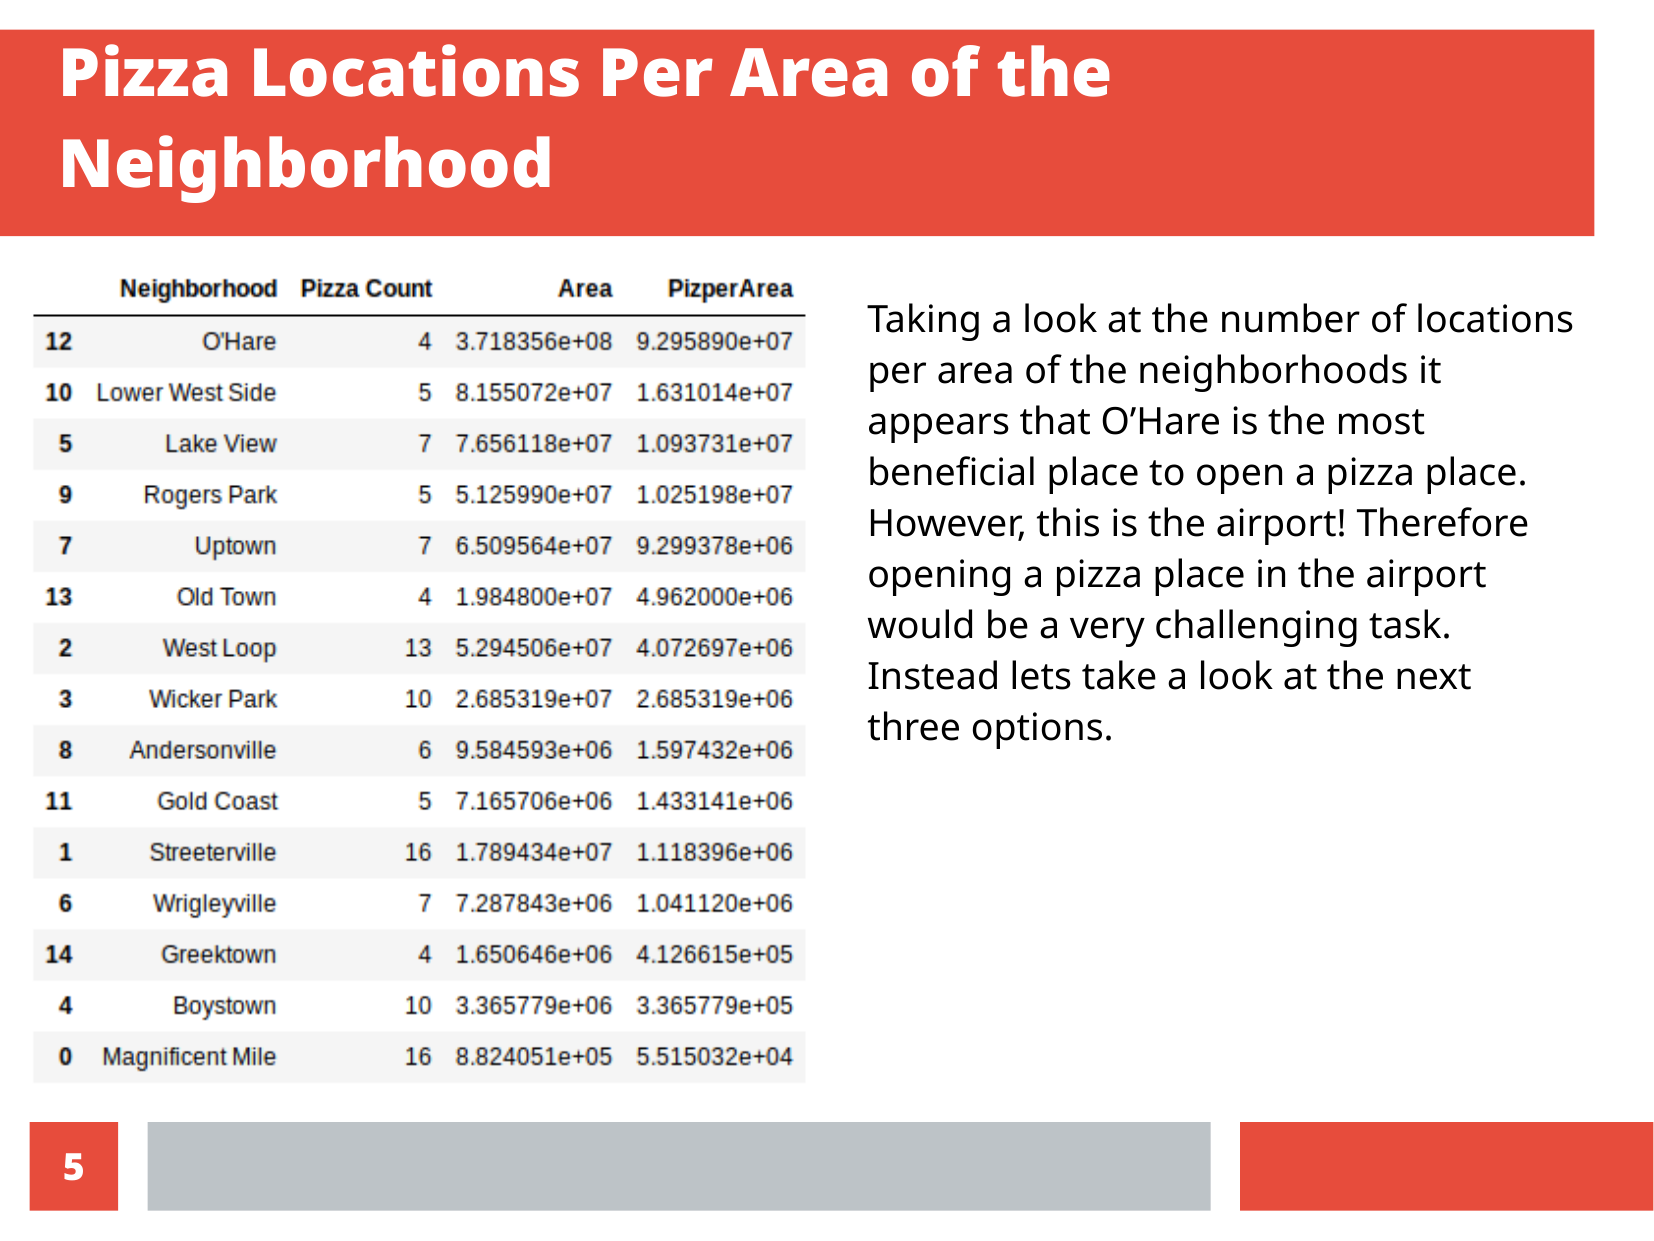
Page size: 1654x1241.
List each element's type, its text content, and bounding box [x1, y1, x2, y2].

text_box Taking a look at the number of locations per area of the neighborhoods it appears that O’Hare is the most beneficial place to open a pizza place. However, this is the airport! Therefore opening a pizza place in the airport would be a very challenging task. Instead lets take a look at the next three options. [852, 285, 1591, 692]
title Pizza Locations Per Area of the Neighborhood [59, 59, 1595, 207]
picture [30, 260, 853, 1096]
